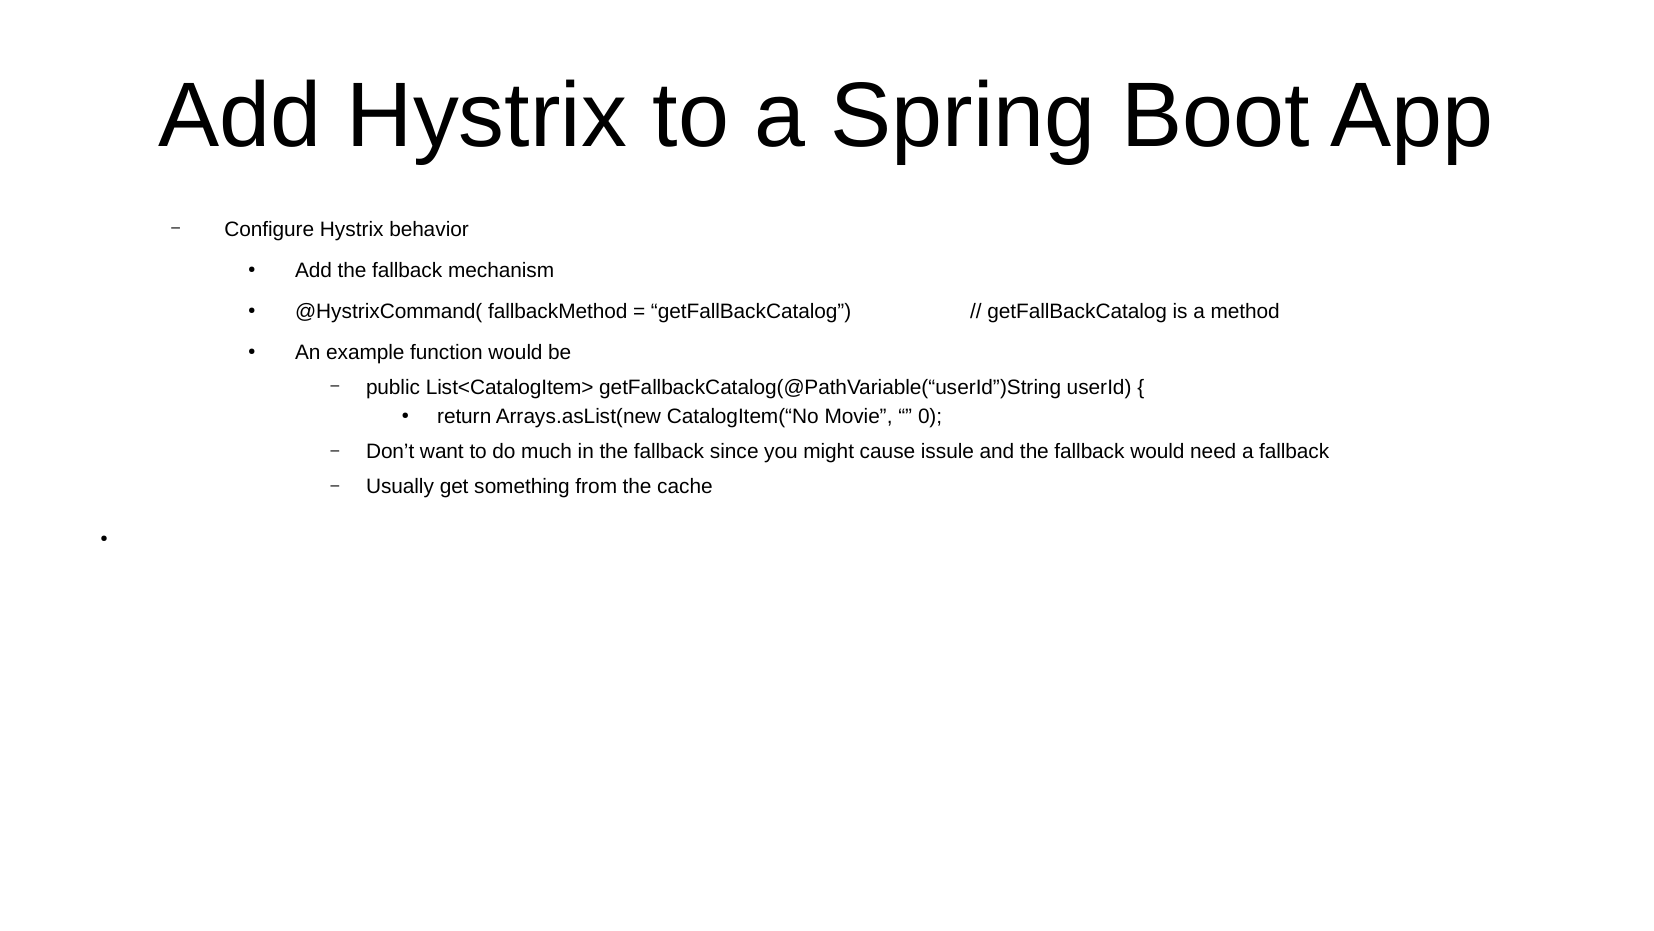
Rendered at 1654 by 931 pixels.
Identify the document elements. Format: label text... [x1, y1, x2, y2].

title Add Hystrix to a Spring Boot App [82, 37, 1571, 193]
list Configure Hystrix behavior Add the fallback mechanism @HystrixCommand( fallbackMethod = “getFallBackCatalog”) // getFallBackCatalog is a method An example function would be public List<CatalogItem> getFallbackCatalog(@PathVariable(“userId”)String userId) { return Arrays.asList(new CatalogItem(“No Movie”, “” 0); Don’t want to do much in the fallback since you might cause issule and the fallback would need a fallback Usually get something from the cache [82, 217, 1571, 758]
